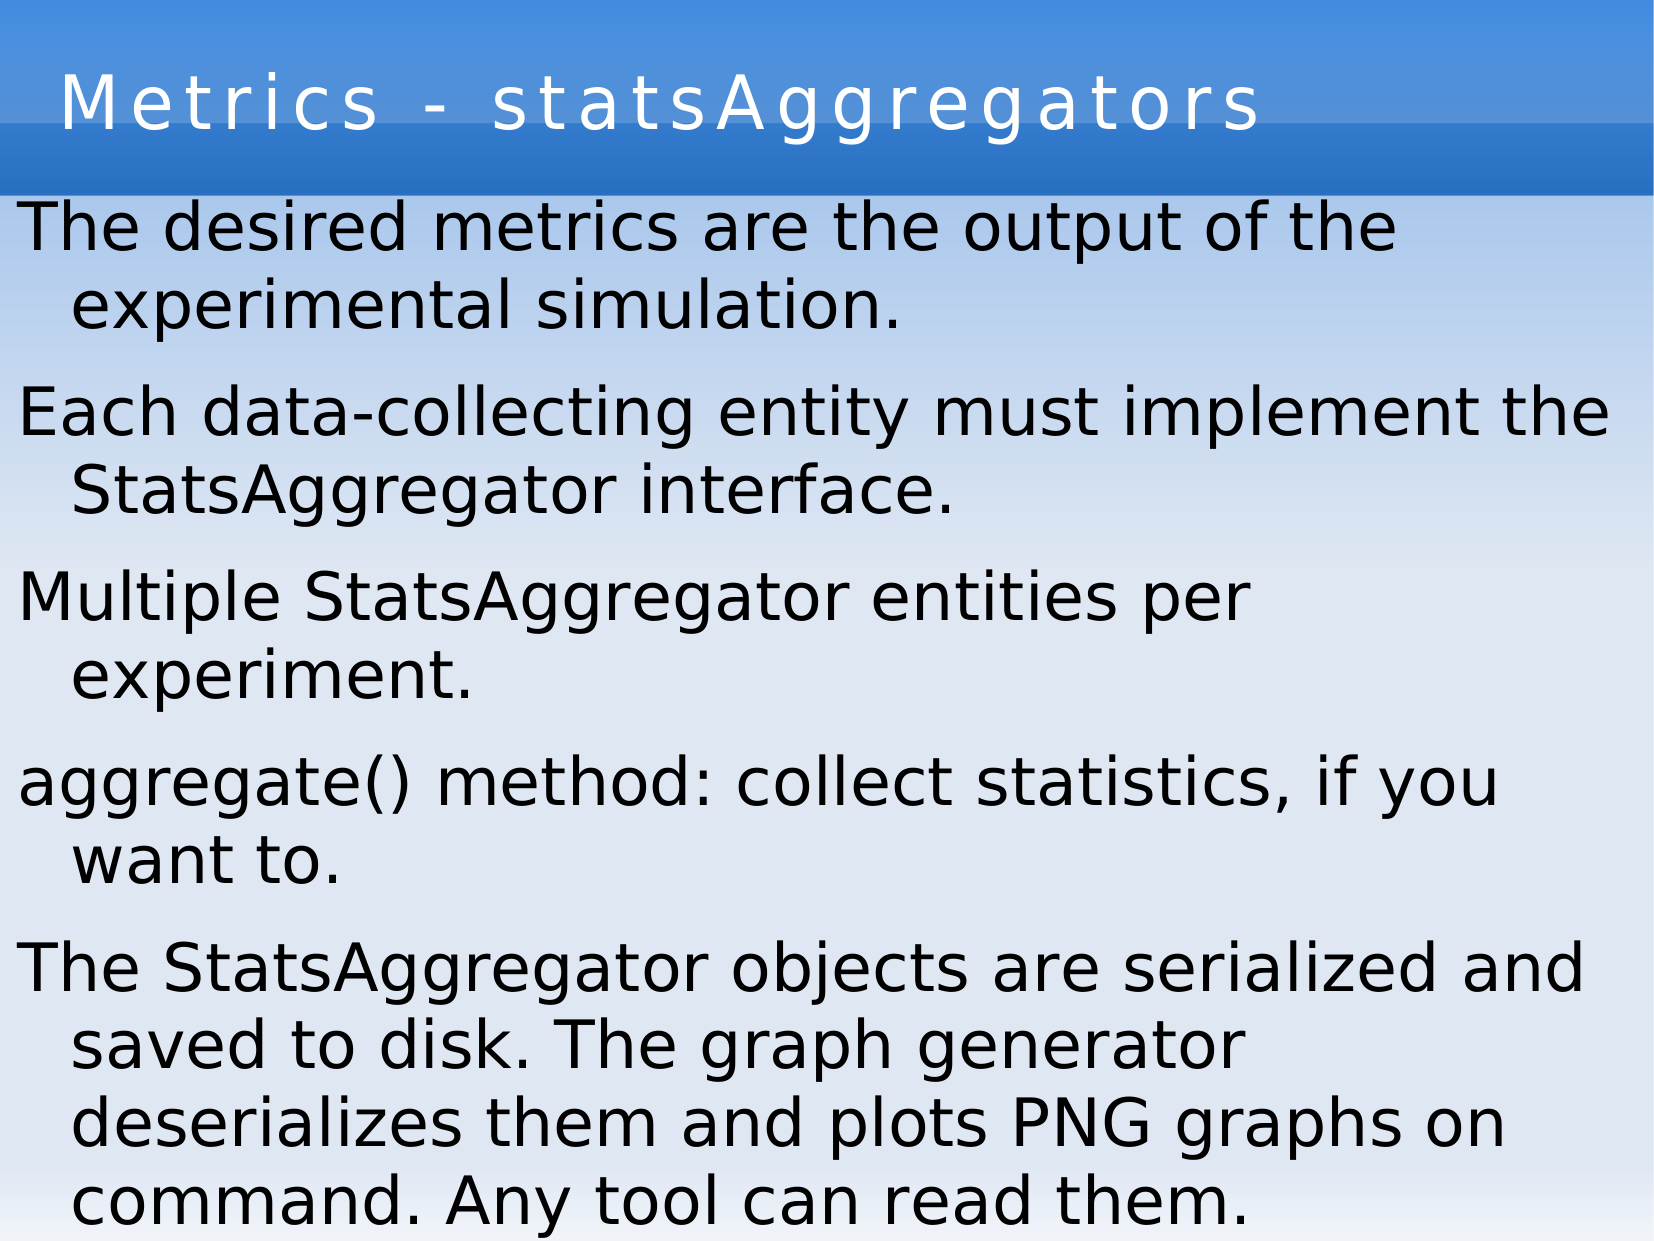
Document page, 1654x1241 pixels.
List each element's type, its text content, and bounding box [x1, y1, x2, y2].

title Metrics - statsAggregators [59, 36, 1270, 171]
picture [0, 0, 1654, 1241]
list The desired metrics are the output of the experimental simulation. Each data-collecting entity must implement the StatsAggregator interface. Multiple StatsAggregator entities per experiment. aggregate() method: collect statistics, if you want to. The StatsAggregator objects are serialized and saved to disk. The graph generator deserializes them and plots PNG graphs on command. Any tool can read them. [0, 188, 1651, 1241]
